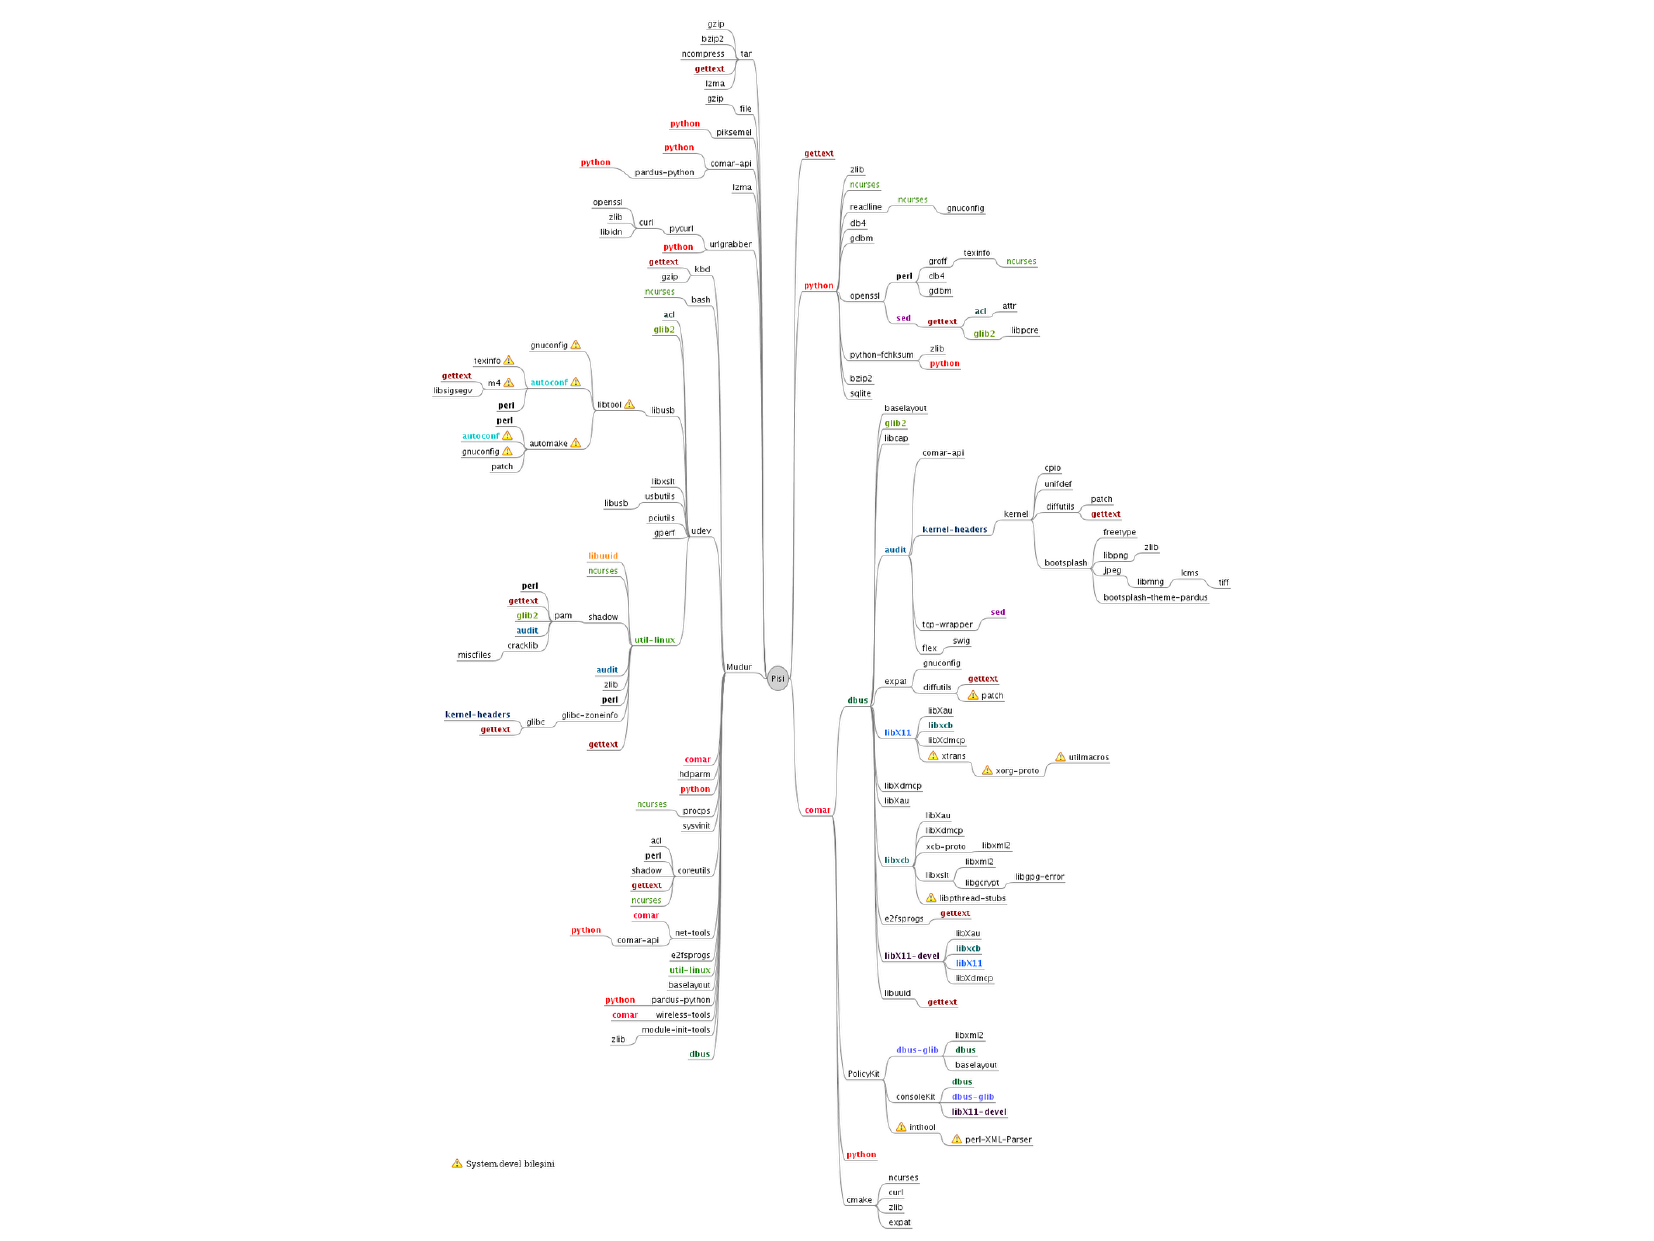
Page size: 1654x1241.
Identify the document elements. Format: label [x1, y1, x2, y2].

picture [417, 2, 1245, 1241]
